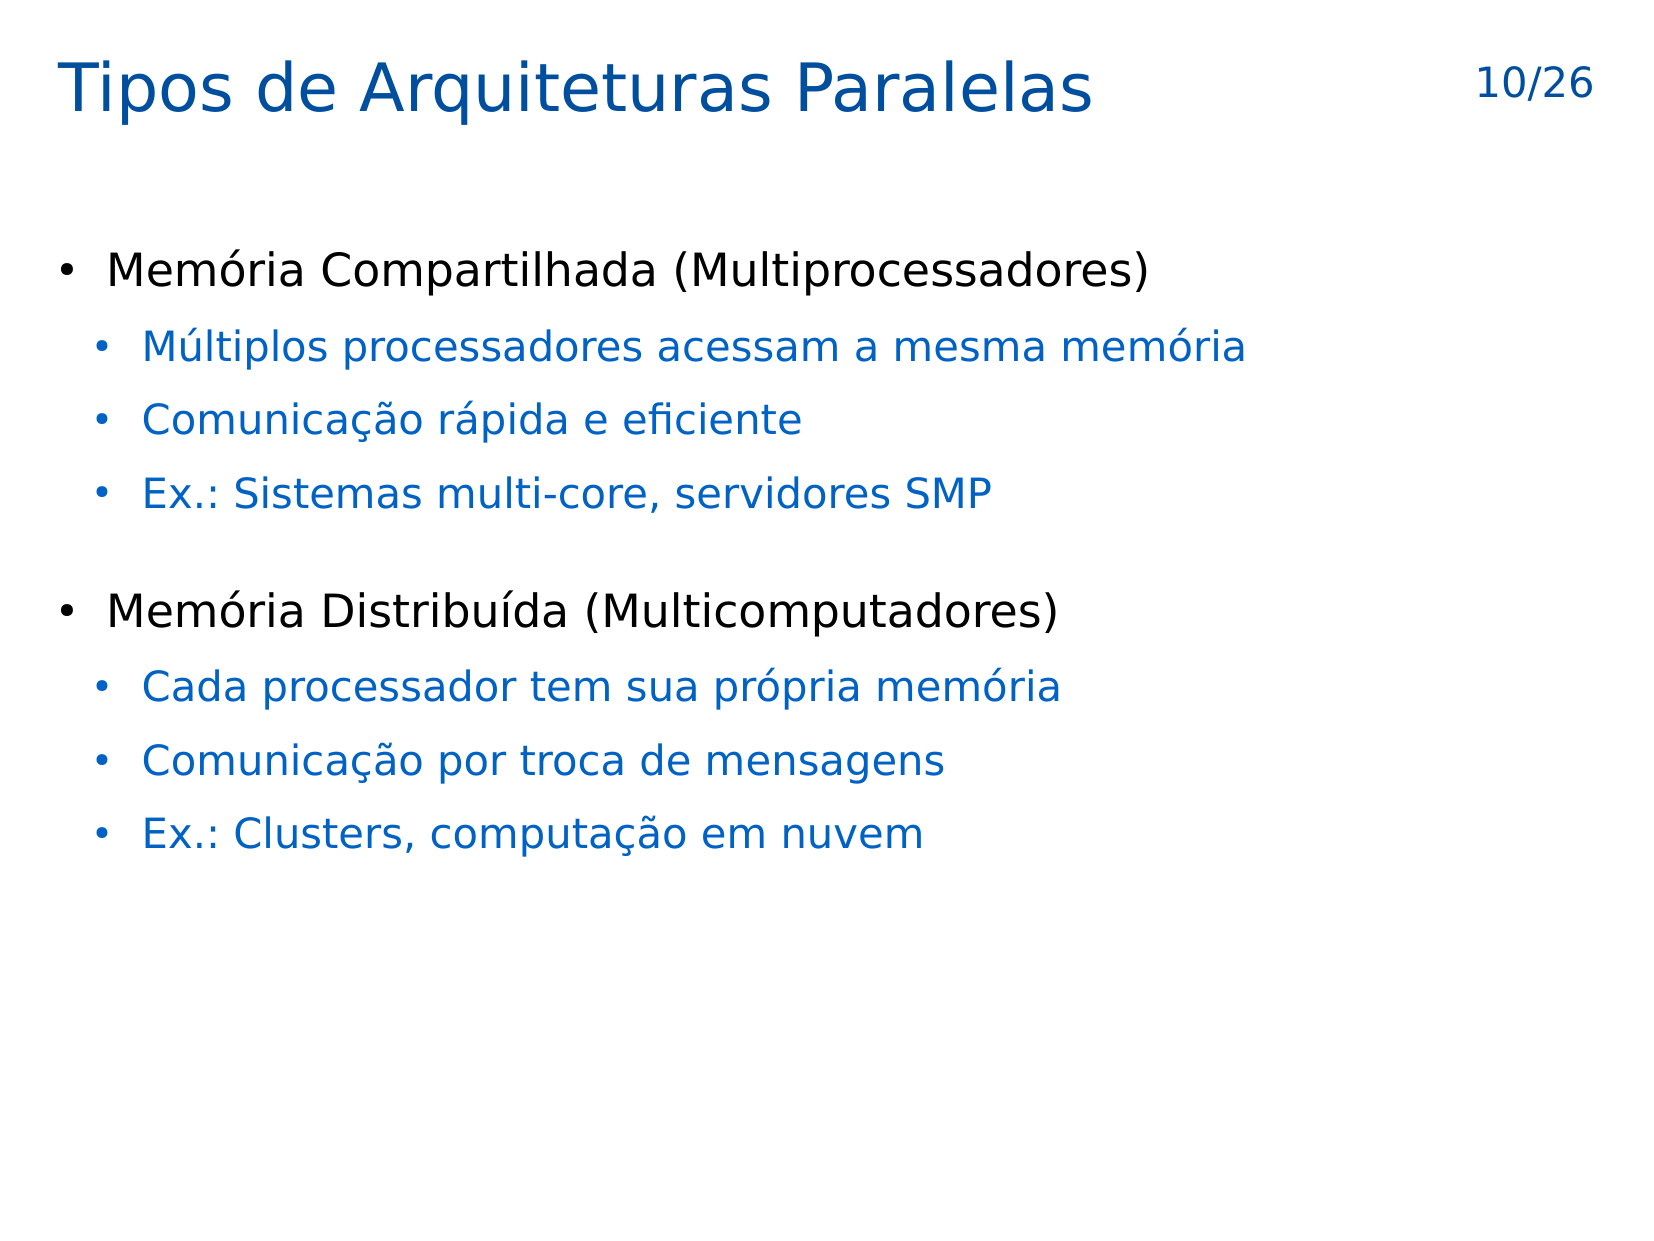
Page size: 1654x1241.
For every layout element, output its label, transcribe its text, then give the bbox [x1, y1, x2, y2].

title Tipos de Arquiteturas Paralelas [59, 29, 1625, 148]
list Memória Compartilhada (Multiprocessadores) Múltiplos processadores acessam a mesma memória Comunicação rápida e eficiente Ex.: Sistemas multi-core, servidores SMP Memória Distribuída (Multicomputadores) Cada processador tem sua própria memória Comunicação por troca de mensagens Ex.: Clusters, computação em nuvem [59, 236, 1595, 1182]
